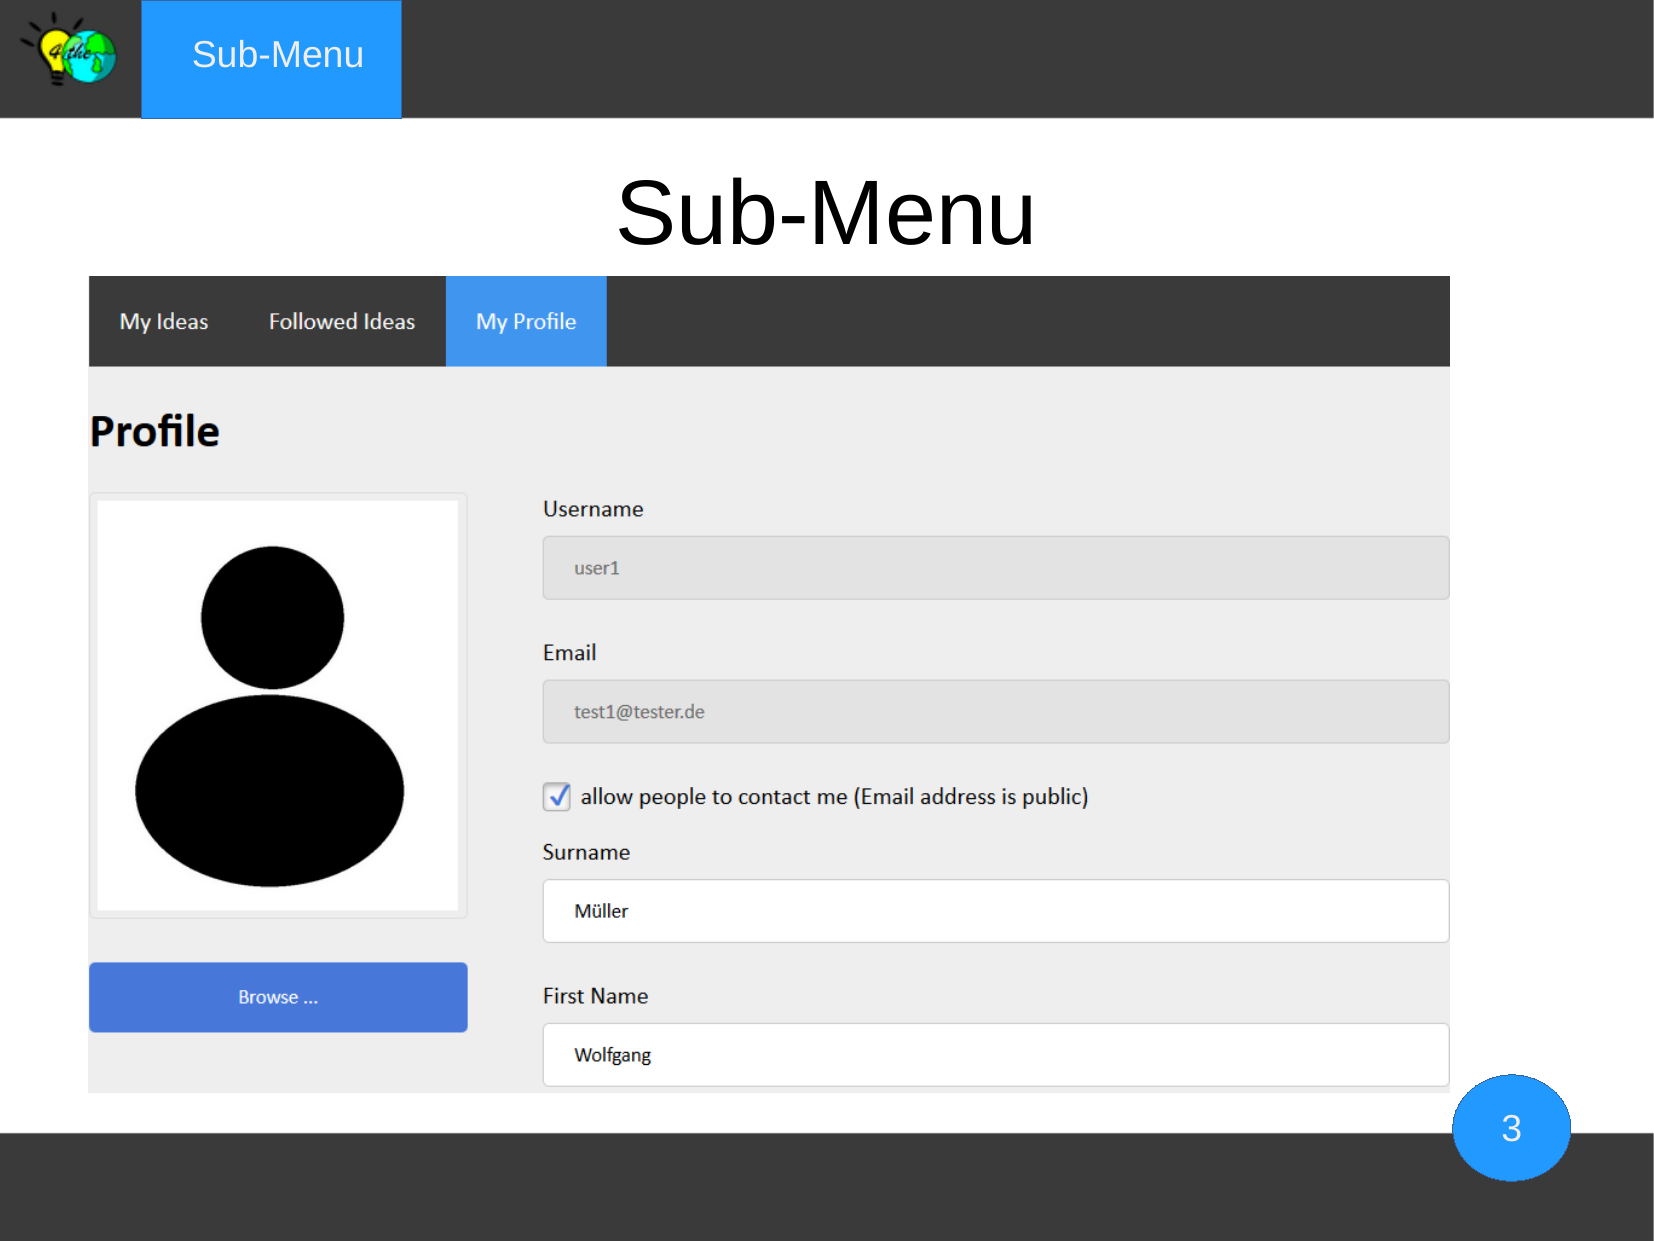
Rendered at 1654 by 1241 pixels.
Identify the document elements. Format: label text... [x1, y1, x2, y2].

picture [0, 0, 1654, 1241]
text_box [141, 0, 402, 119]
title Sub-Menu [82, 129, 1571, 296]
text_box Sub-Menu [177, 25, 380, 83]
